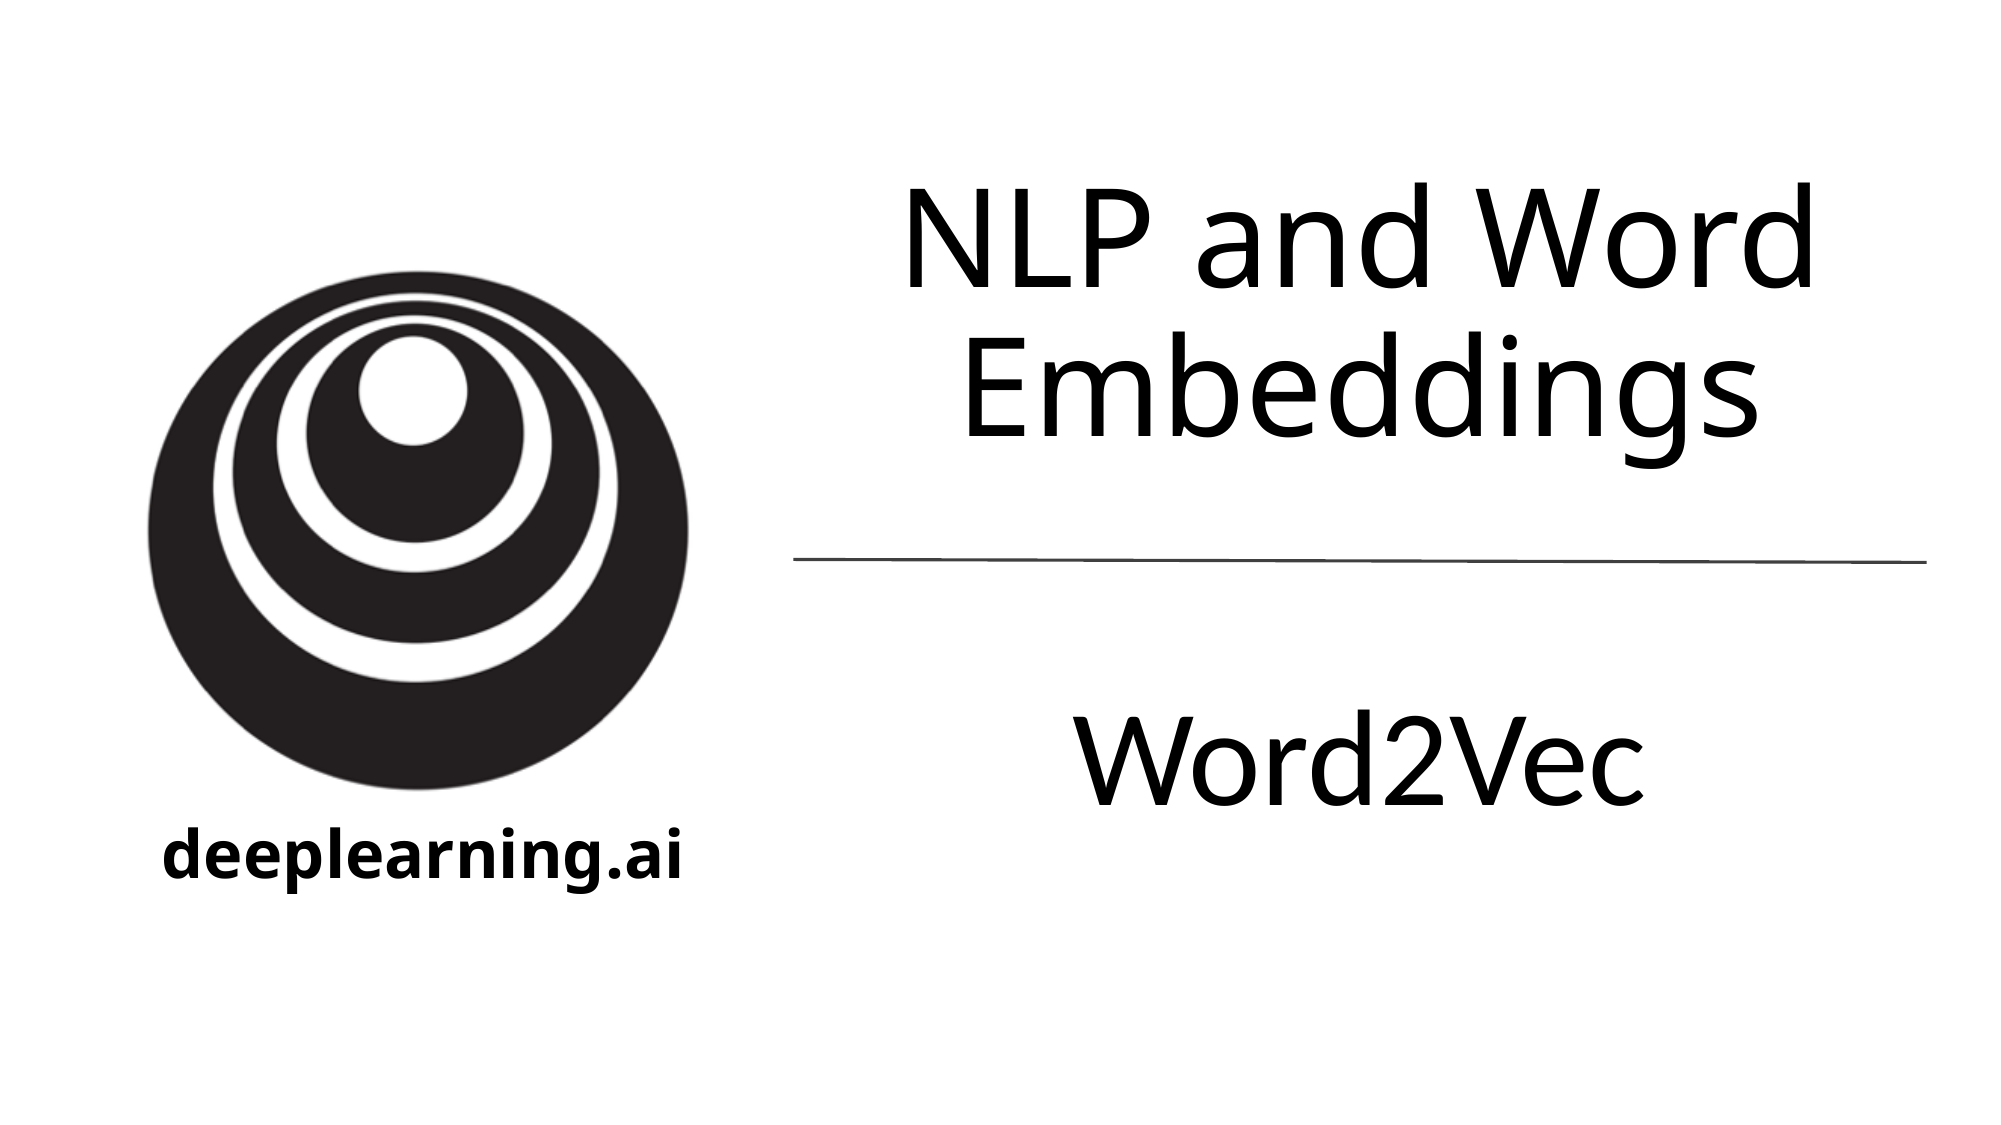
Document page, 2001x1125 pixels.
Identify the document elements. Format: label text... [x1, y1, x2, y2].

text_box Word2Vec [759, 660, 1961, 843]
text_box [179, 194, 669, 702]
title NLP and Word Embeddings [848, 161, 1872, 462]
picture [108, 234, 739, 768]
text_box deeplearning.ai [56, 768, 790, 901]
